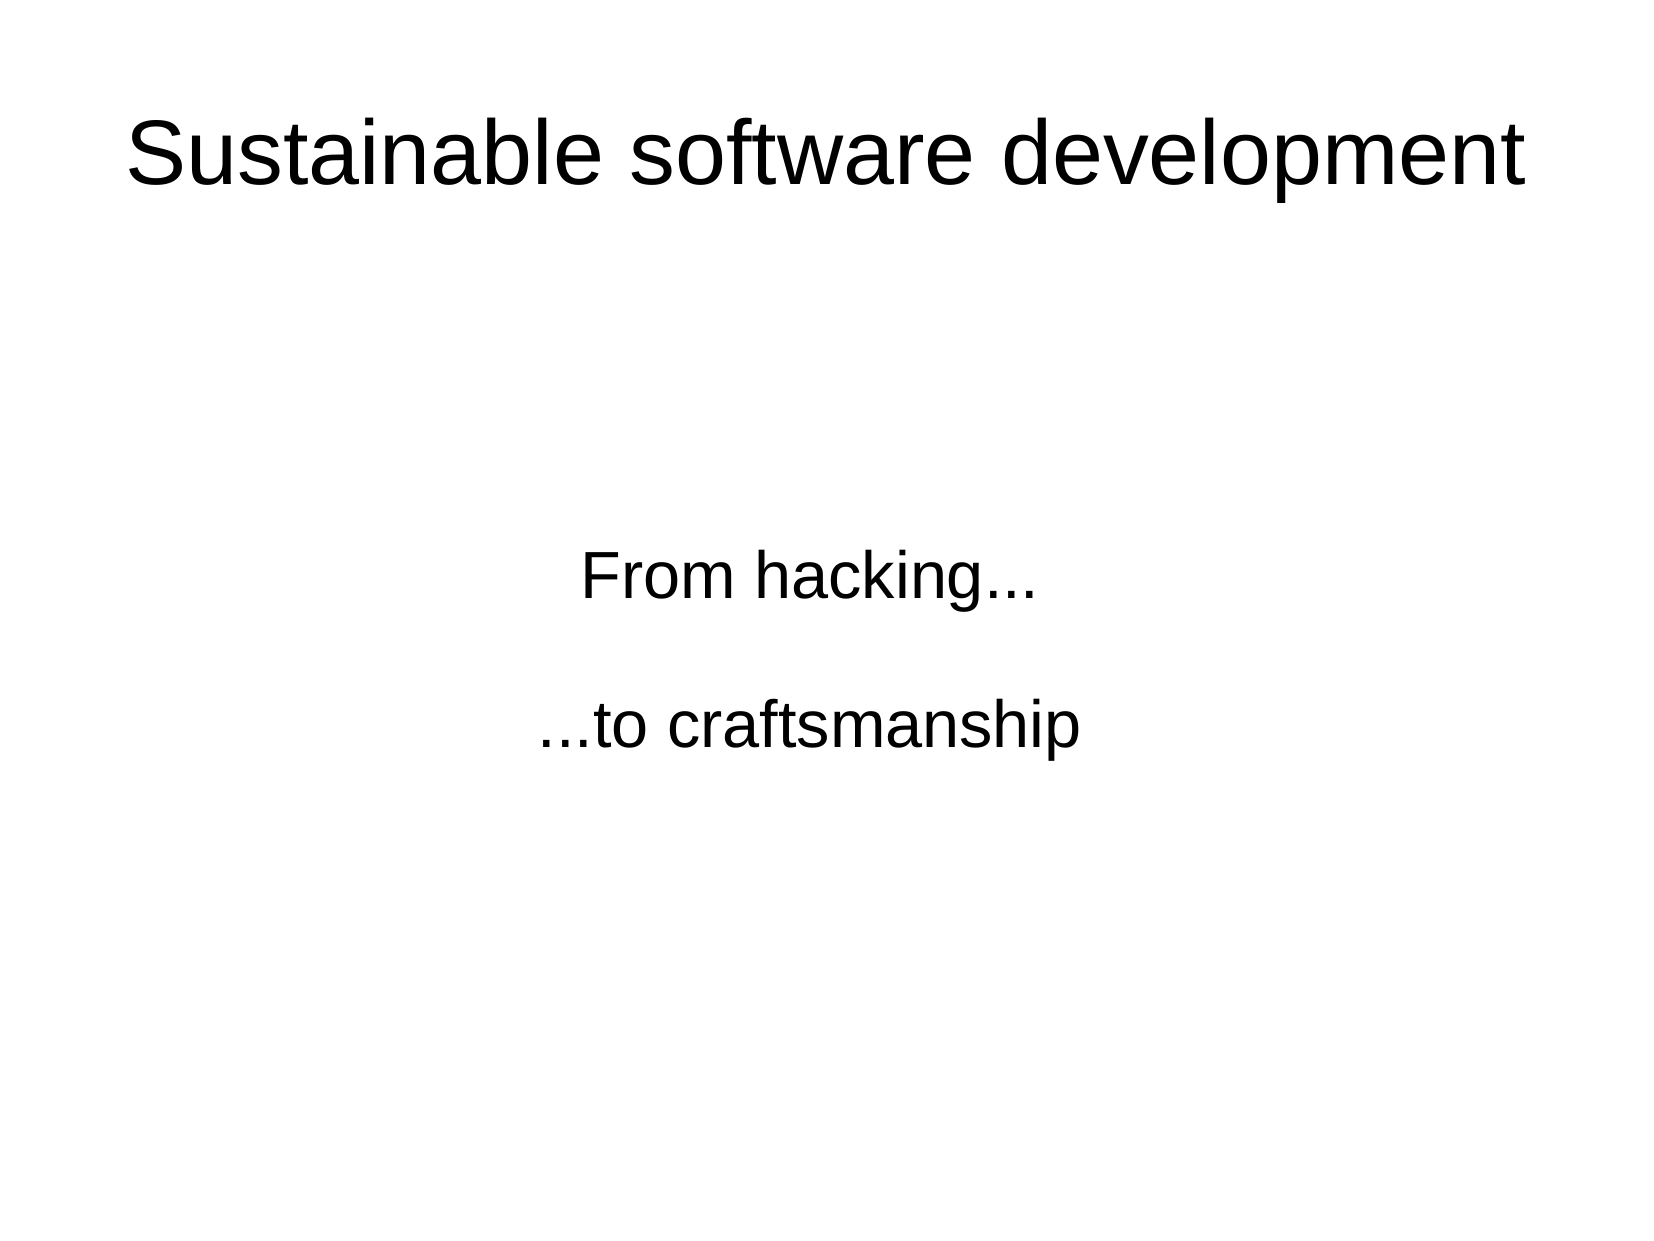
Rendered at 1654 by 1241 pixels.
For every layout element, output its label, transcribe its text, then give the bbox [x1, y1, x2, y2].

subtitle From hacking... ...to craftsmanship [82, 290, 1538, 1010]
title Sustainable software development [82, 49, 1571, 257]
